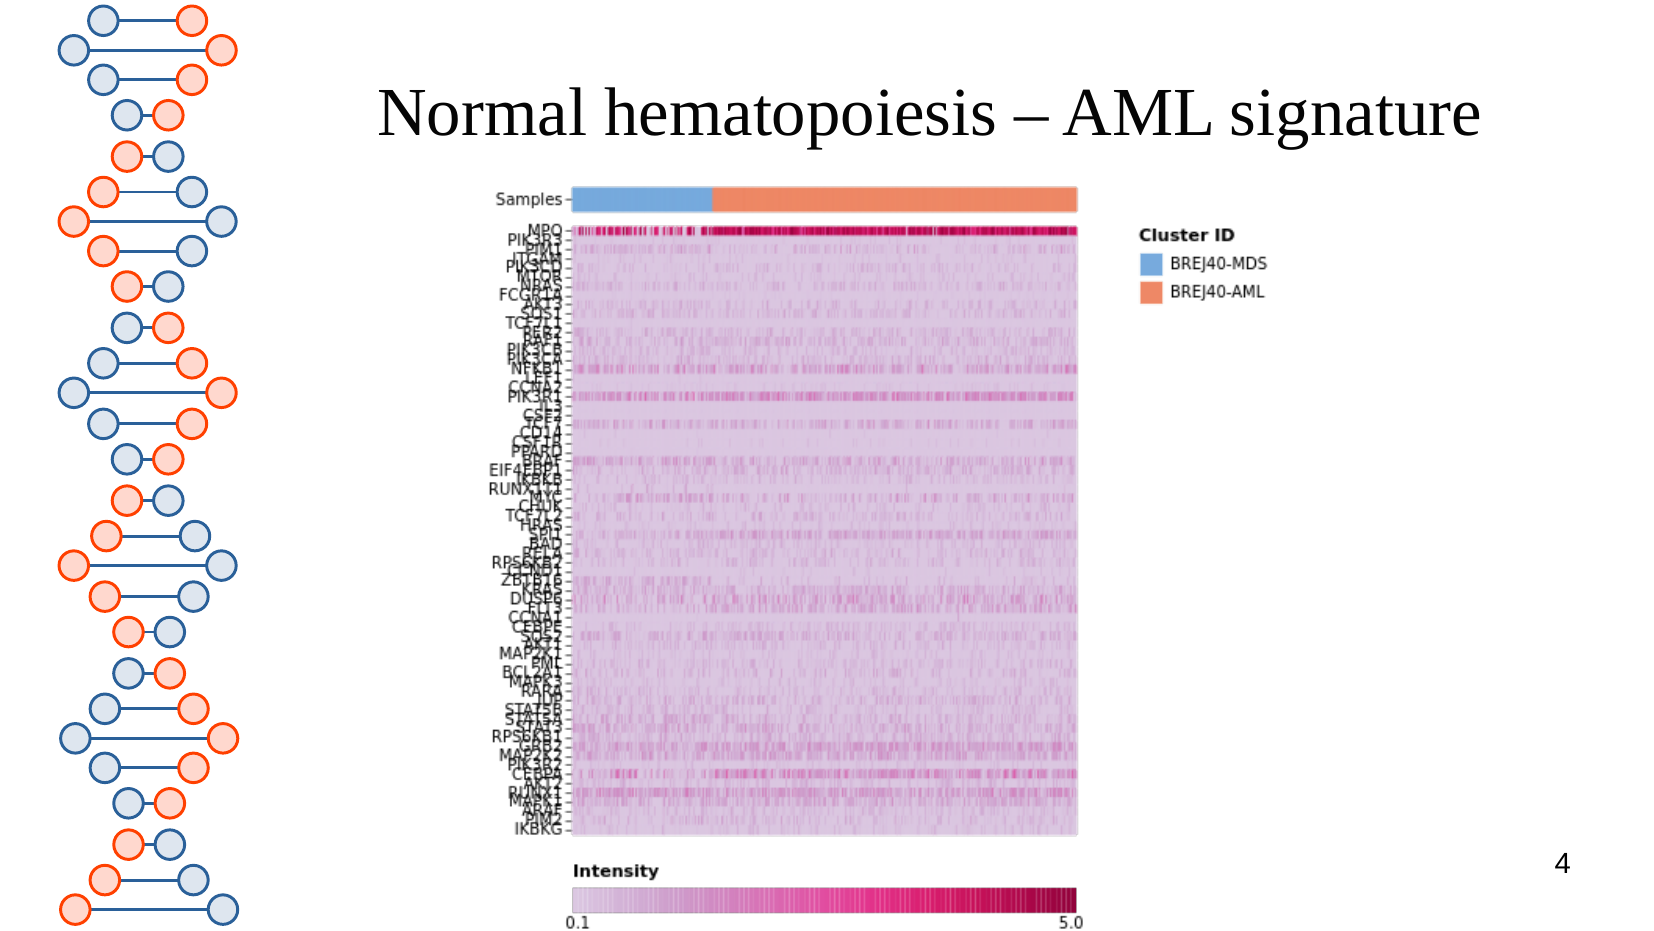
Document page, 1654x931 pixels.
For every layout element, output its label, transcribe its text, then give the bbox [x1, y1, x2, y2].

picture [487, 149, 1269, 931]
title Normal hematopoiesis – AML signature [265, 35, 1595, 189]
